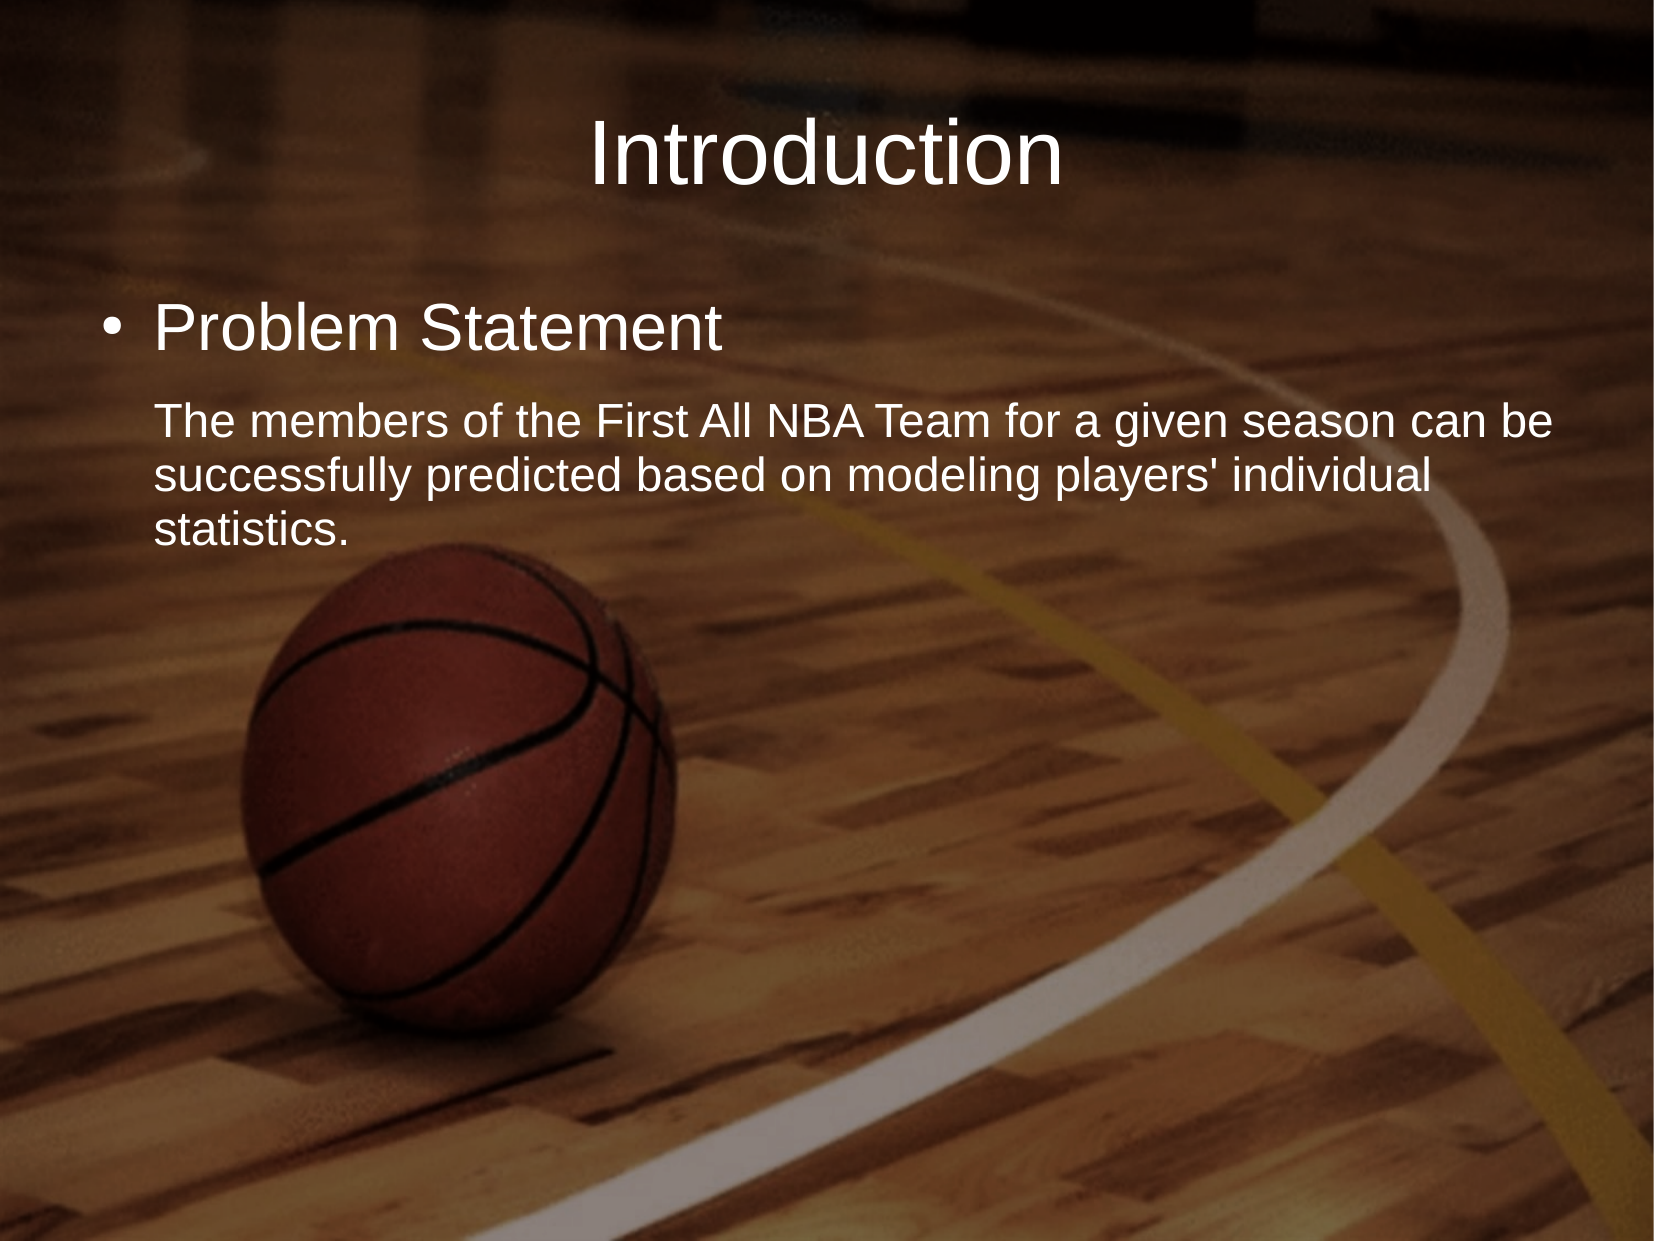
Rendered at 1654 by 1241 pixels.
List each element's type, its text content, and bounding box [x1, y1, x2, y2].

title Introduction [82, 49, 1571, 257]
list Problem Statement The members of the First All NBA Team for a given season can be successfully predicted based on modeling players' individual statistics. [82, 290, 1571, 1186]
